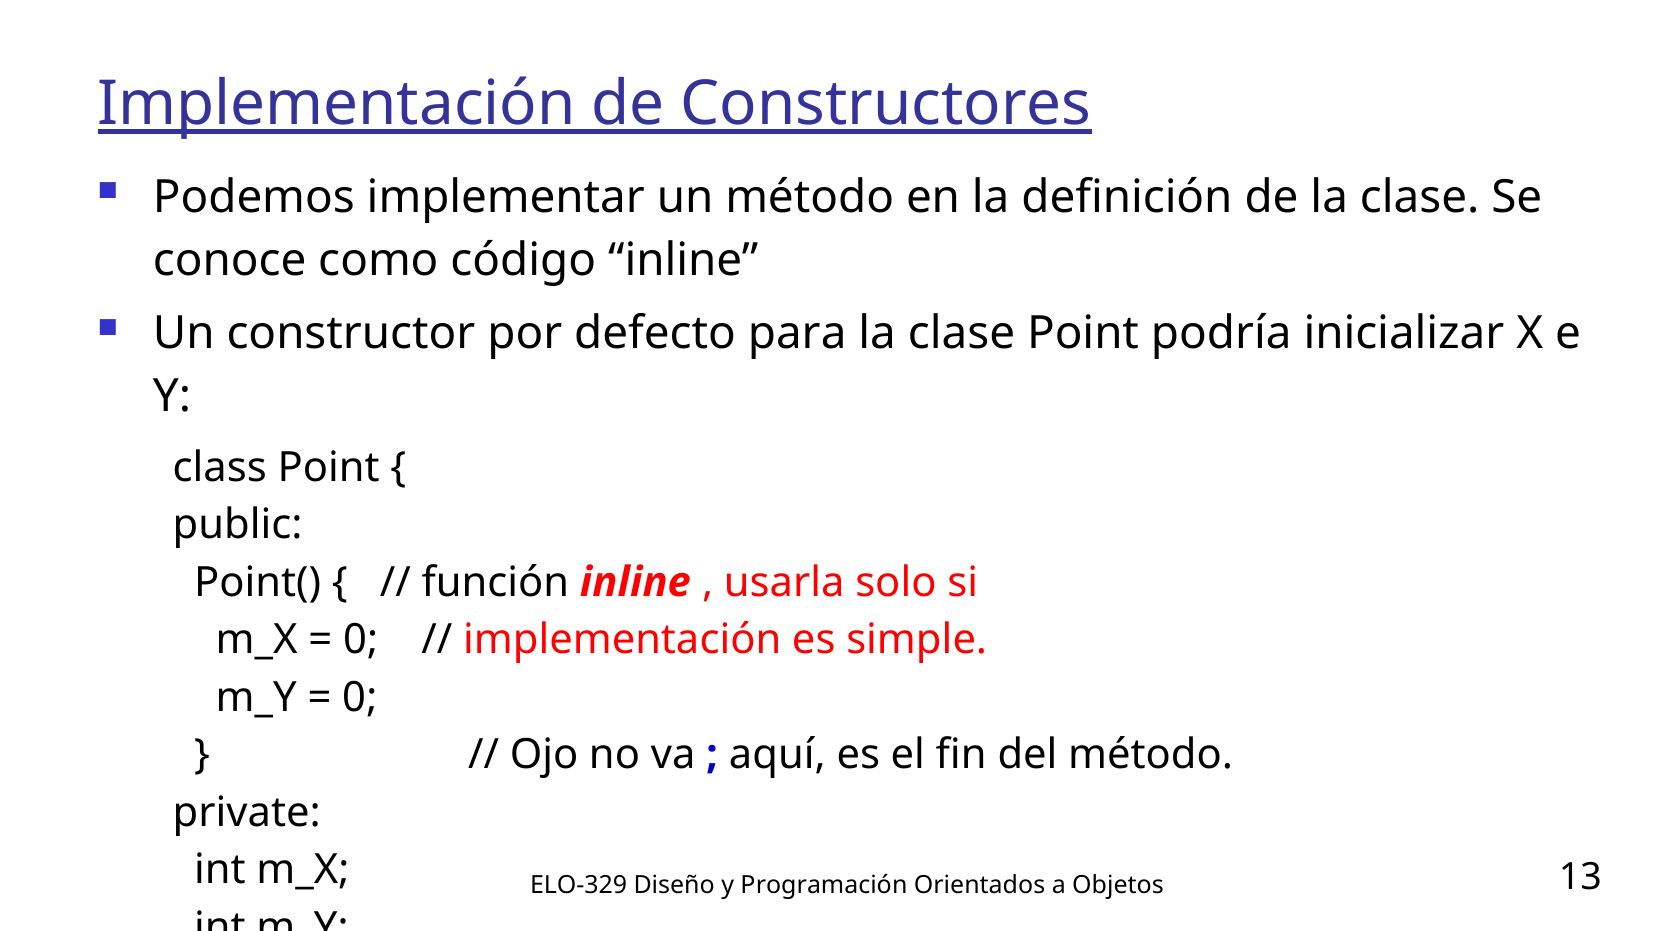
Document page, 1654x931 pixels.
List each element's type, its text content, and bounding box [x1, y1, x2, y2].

title Implementación de Constructores [82, 16, 1654, 151]
list Podemos implementar un método en la definición de la clase. Se conoce como código “inline” Un constructor por defecto para la clase Point podría inicializar X e Y: class Point { public: Point() { // función inline , usarla solo si m_X = 0; // implementación es simple. m_Y = 0; } // Ojo no va ; aquí, es el fin del método. private: int m_X; int m_Y; }; [82, 155, 1612, 866]
